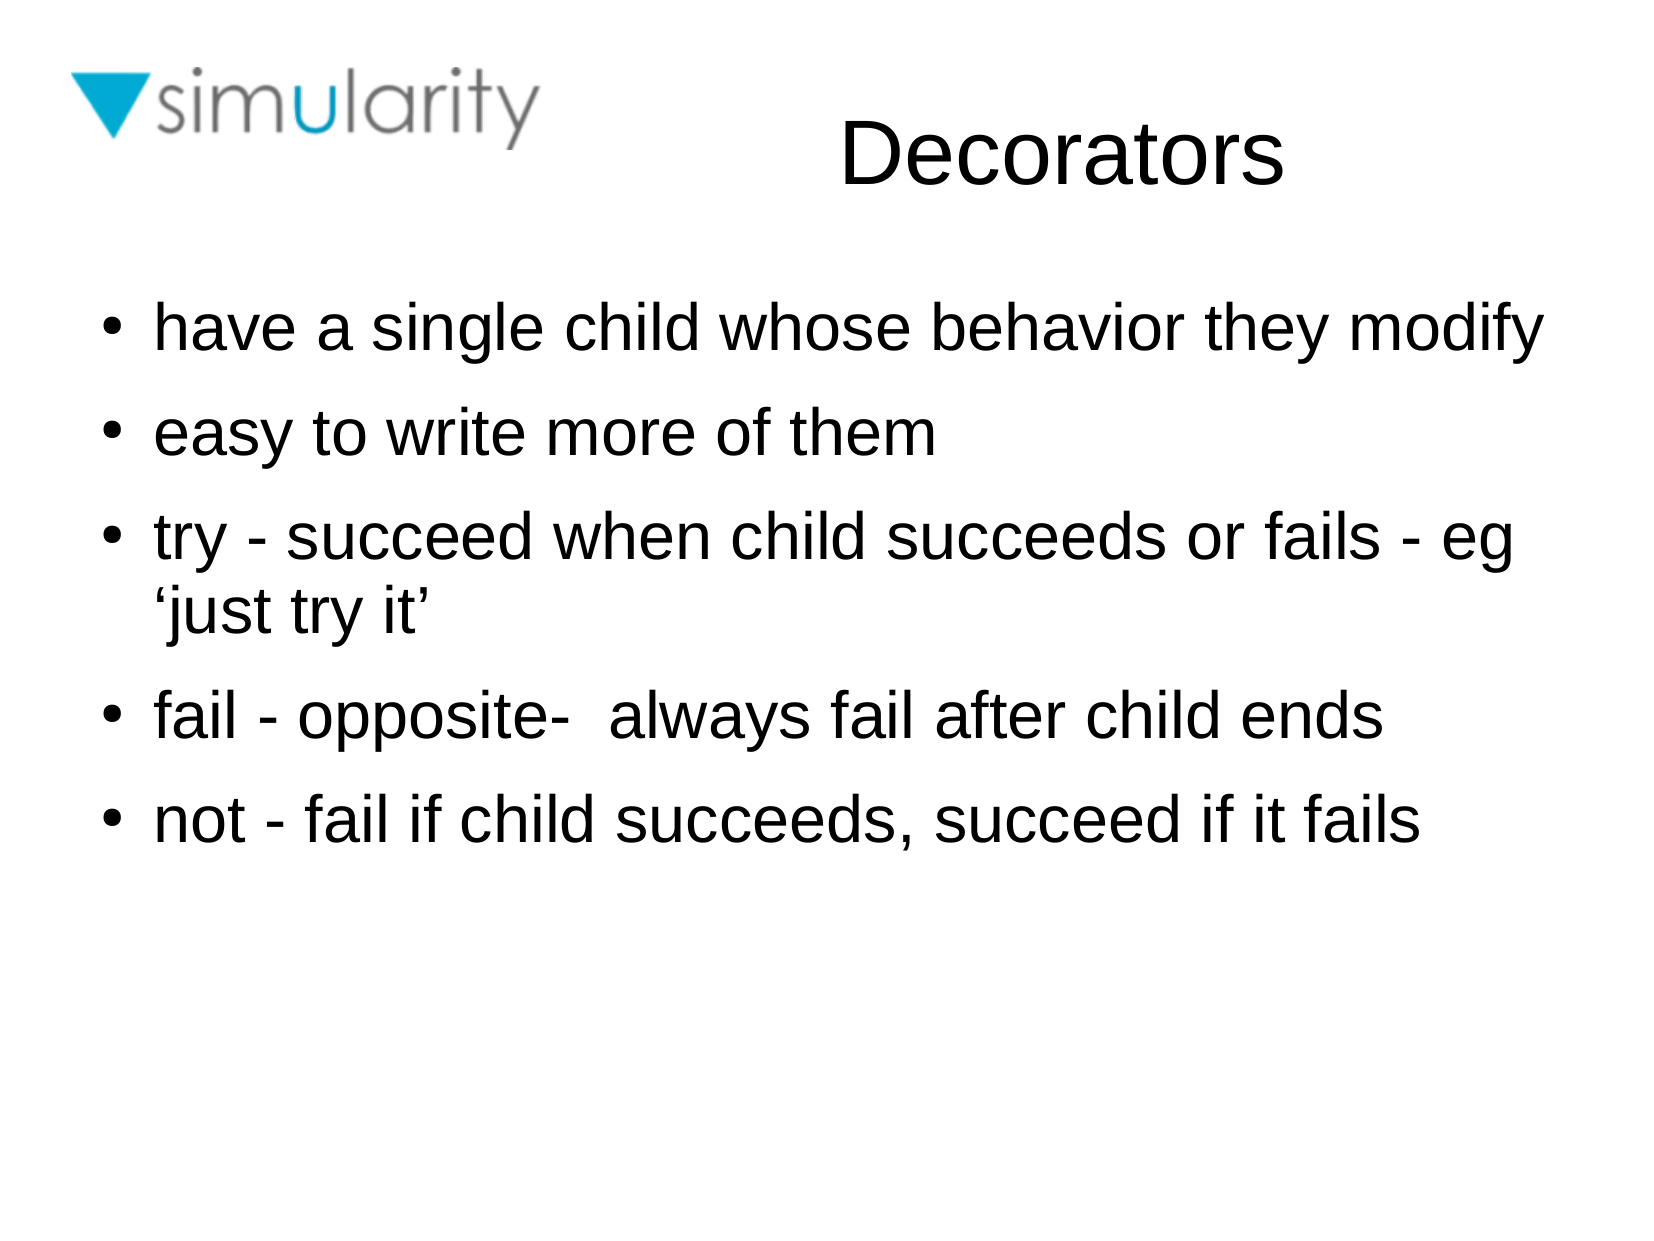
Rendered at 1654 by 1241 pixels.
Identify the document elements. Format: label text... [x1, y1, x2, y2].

title Decorators [555, 49, 1571, 257]
picture [71, 67, 541, 150]
list have a single child whose behavior they modify easy to write more of them try - succeed when child succeeds or fails - eg ‘just try it’ fail - opposite- always fail after child ends not - fail if child succeeds, succeed if it fails [82, 290, 1571, 1010]
